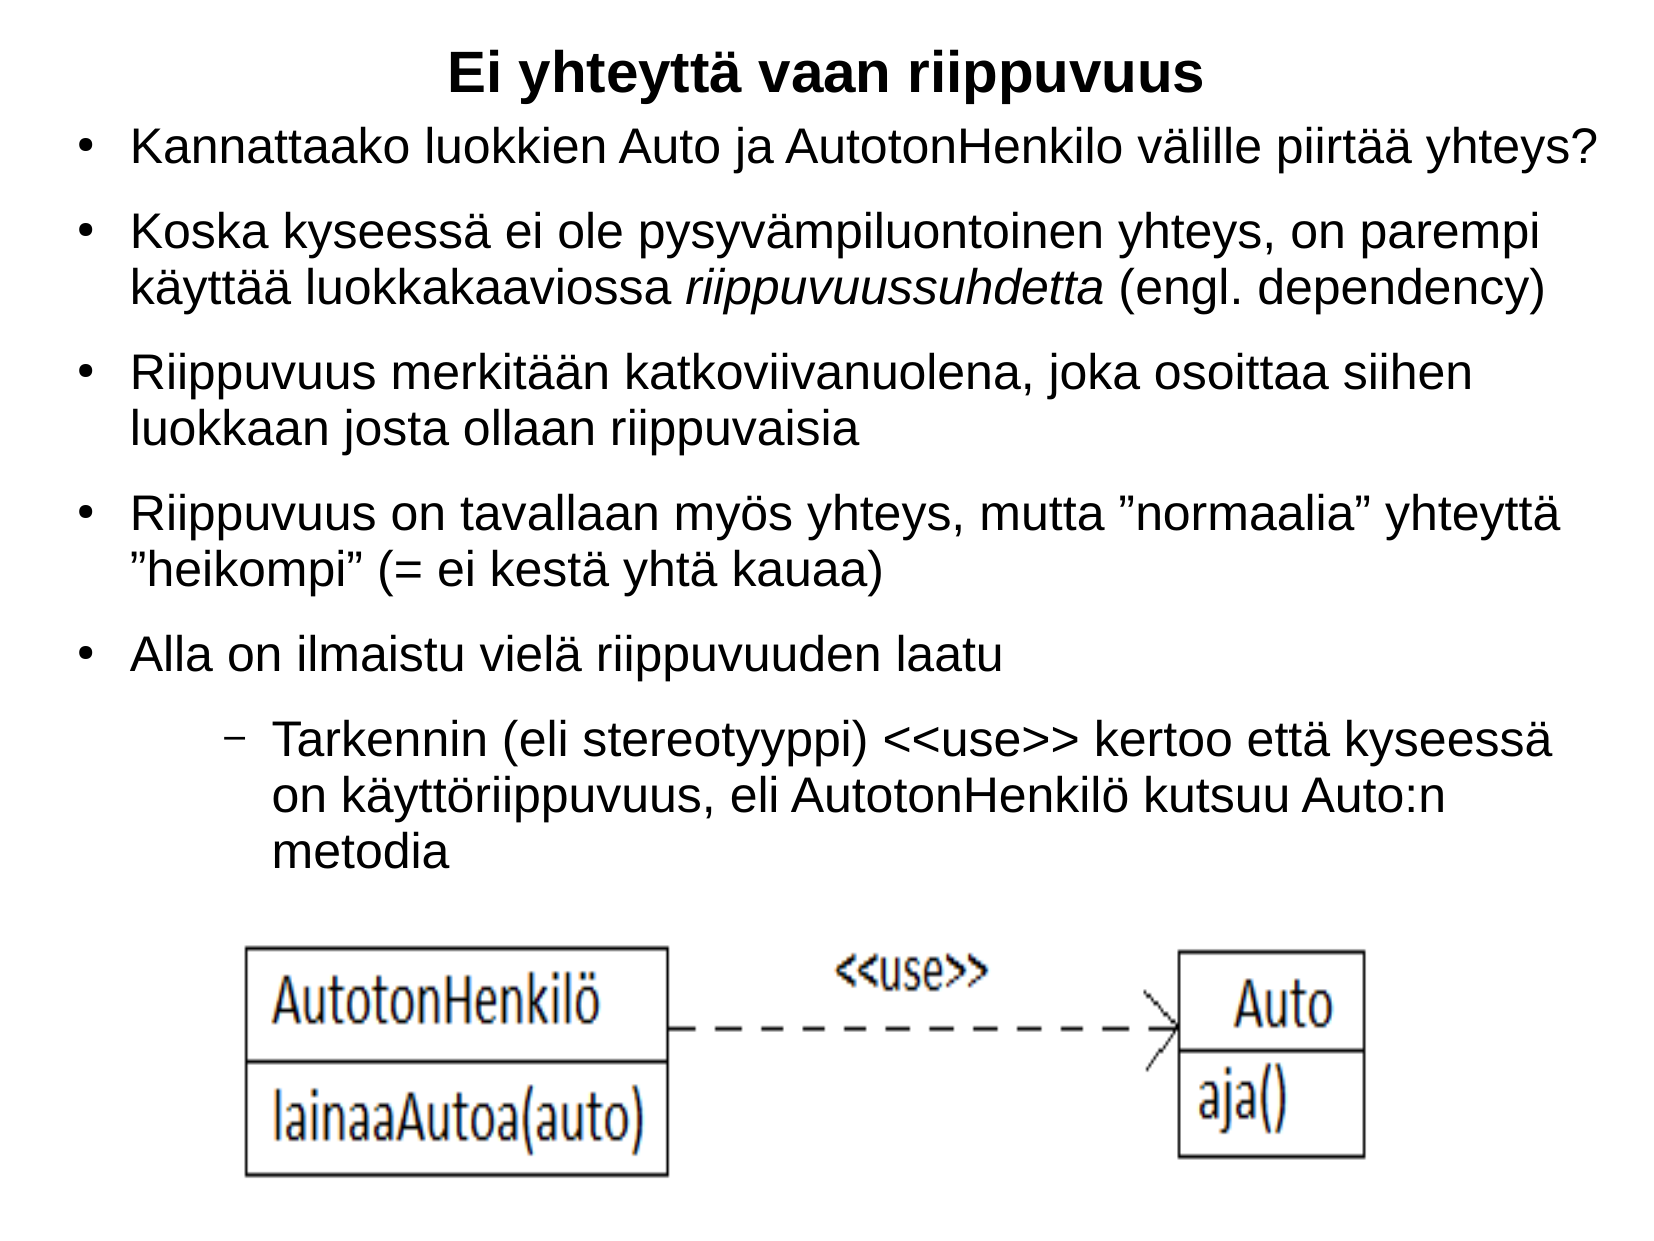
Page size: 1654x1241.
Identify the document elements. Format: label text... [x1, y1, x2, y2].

list Kannattaako luokkien Auto ja AutotonHenkilo välille piirtää yhteys? Koska kyseessä ei ole pysyvämpiluontoinen yhteys, on parempi käyttää luokkakaaviossa riippuvuussuhdetta (engl. dependency) Riippuvuus merkitään katkoviivanuolena, joka osoittaa siihen luokkaan josta ollaan riippuvaisia Riippuvuus on tavallaan myös yhteys, mutta ”normaalia” yhteyttä ”heikompi” (= ei kestä yhtä kauaa) Alla on ilmaistu vielä riippuvuuden laatu Tarkennin (eli stereotyyppi) <<use>> kertoo että kyseessä on käyttöriippuvuus, eli AutotonHenkilö kutsuu Auto:n metodia [59, 118, 1622, 1094]
picture [236, 915, 1388, 1211]
title Ei yhteyttä vaan riippuvuus [88, 26, 1565, 118]
